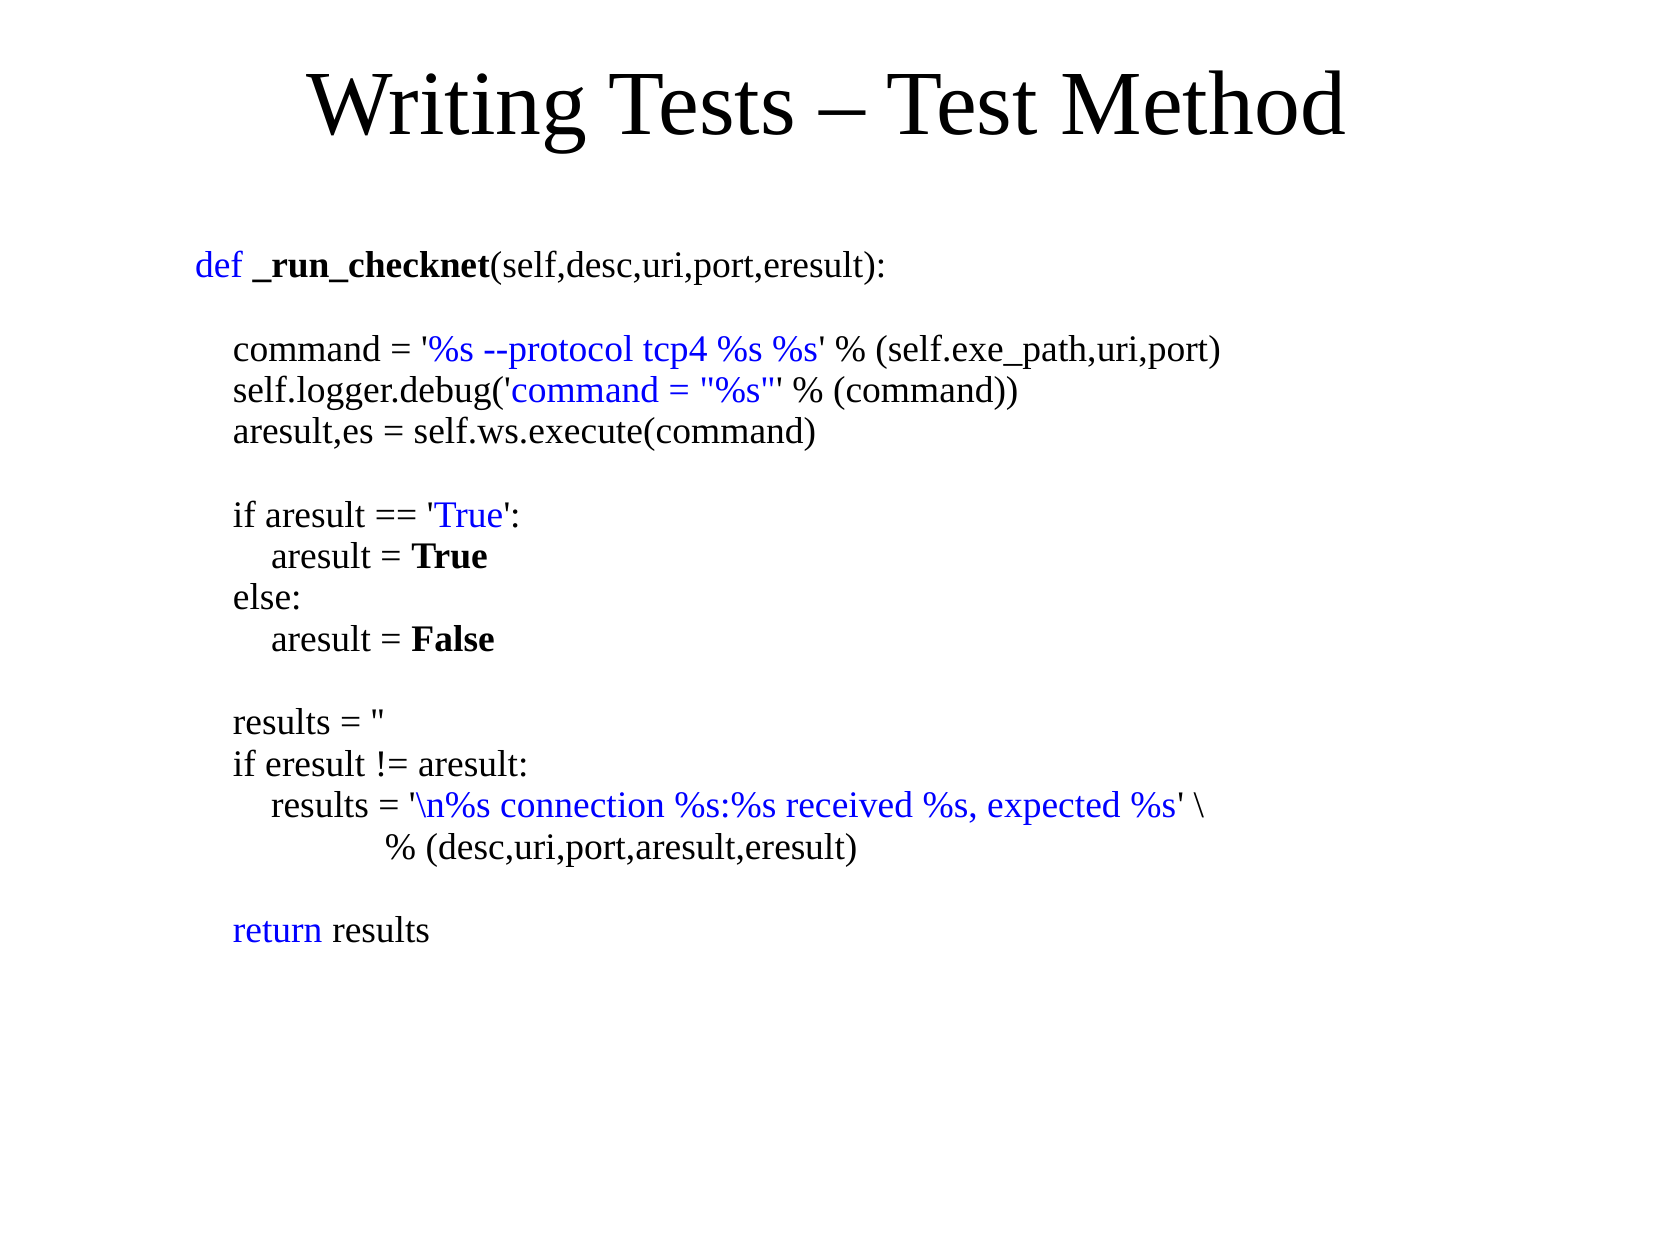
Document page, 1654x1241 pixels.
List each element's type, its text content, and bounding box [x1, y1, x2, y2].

title Writing Tests – Test Method [82, 52, 1571, 155]
text_box def _run_checknet(self,desc,uri,port,eresult): command = '%s --protocol tcp4 %s %s' % (self.exe_path,uri,port) self.logger.debug('command = "%s"' % (command)) aresult,es = self.ws.execute(command) if aresult == 'True': aresult = True else: aresult = False results = '' if eresult != aresult: results = '\n%s connection %s:%s received %s, expected %s' \ % (desc,uri,port,aresult,eresult) return results [142, 237, 1636, 1000]
